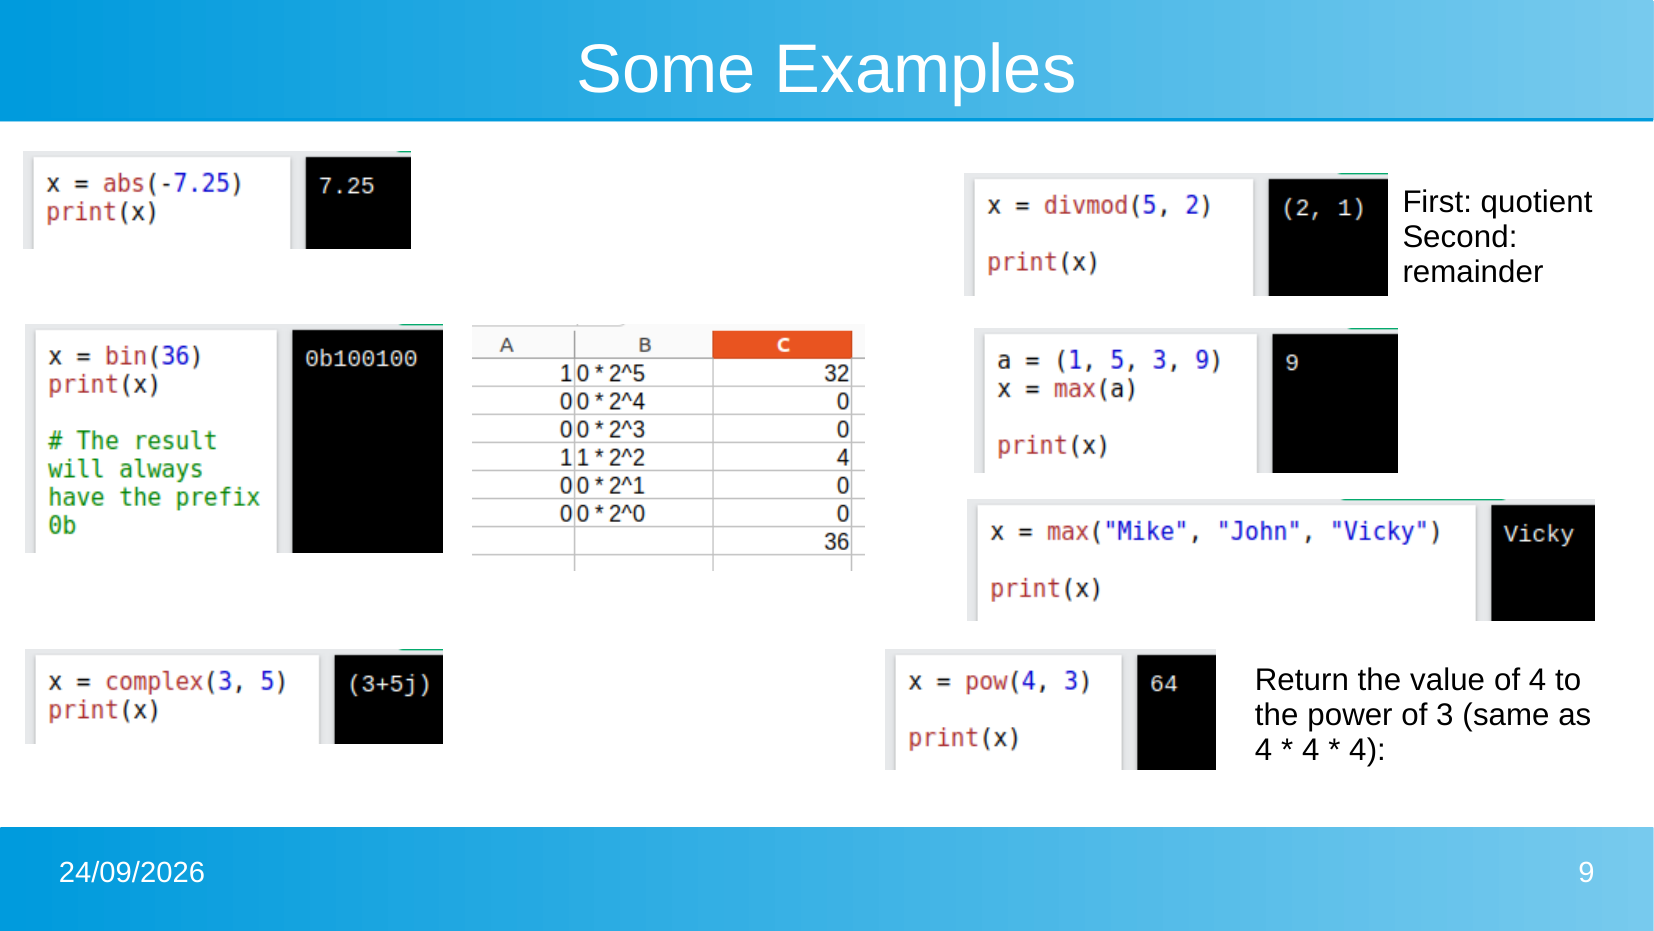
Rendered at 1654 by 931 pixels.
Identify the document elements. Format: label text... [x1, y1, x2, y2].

picture [25, 649, 443, 744]
picture [967, 499, 1595, 621]
picture [472, 324, 865, 571]
picture [974, 328, 1398, 473]
picture [885, 649, 1216, 770]
title Some Examples [59, 29, 1595, 108]
text_box First: quotient Second: remainder [1387, 177, 1625, 297]
picture [23, 151, 411, 249]
text_box Return the value of 4 to the power of 3 (same as 4 * 4 * 4): [1240, 655, 1625, 815]
picture [964, 173, 1388, 296]
picture [25, 324, 443, 553]
